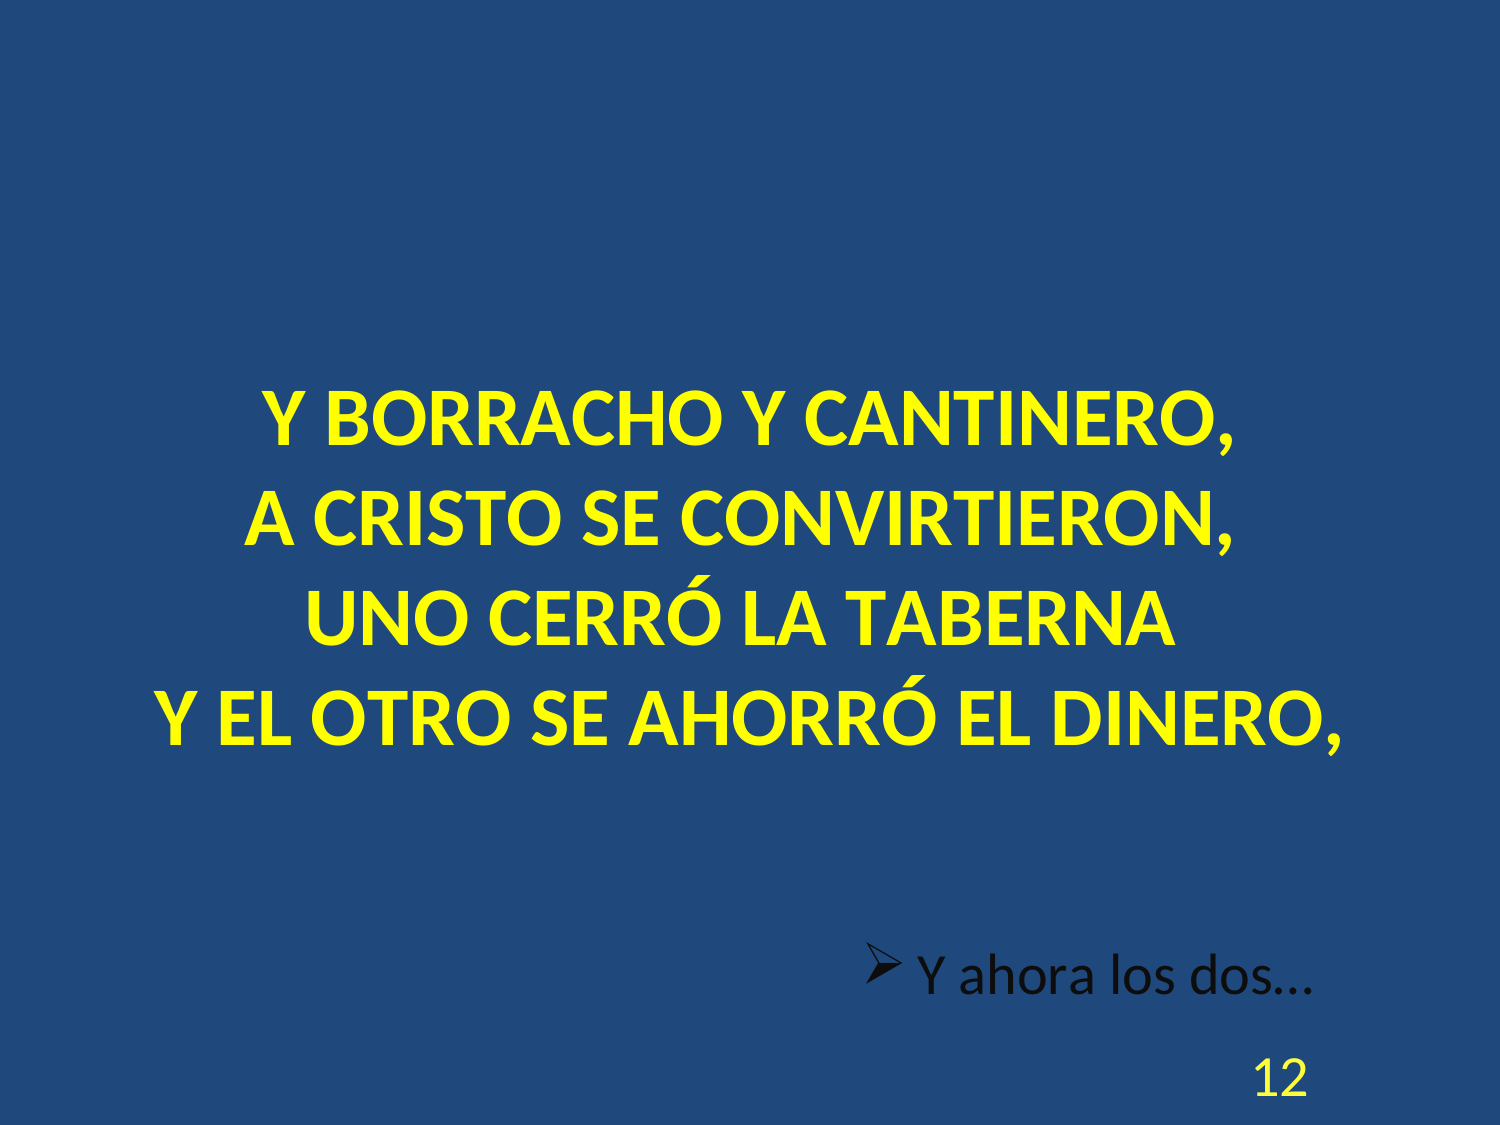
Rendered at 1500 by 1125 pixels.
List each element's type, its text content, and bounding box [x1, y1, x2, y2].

title Y BORRACHO Y CANTINERO, A CRISTO SE CONVIRTIERON, UNO CERRÓ LA TABERNA Y EL OTRO SE AHORRÓ EL DINERO, [75, 468, 1426, 657]
text_box <número> [974, 1042, 1325, 1103]
text_box Y ahora los dos… [616, 928, 1329, 1012]
